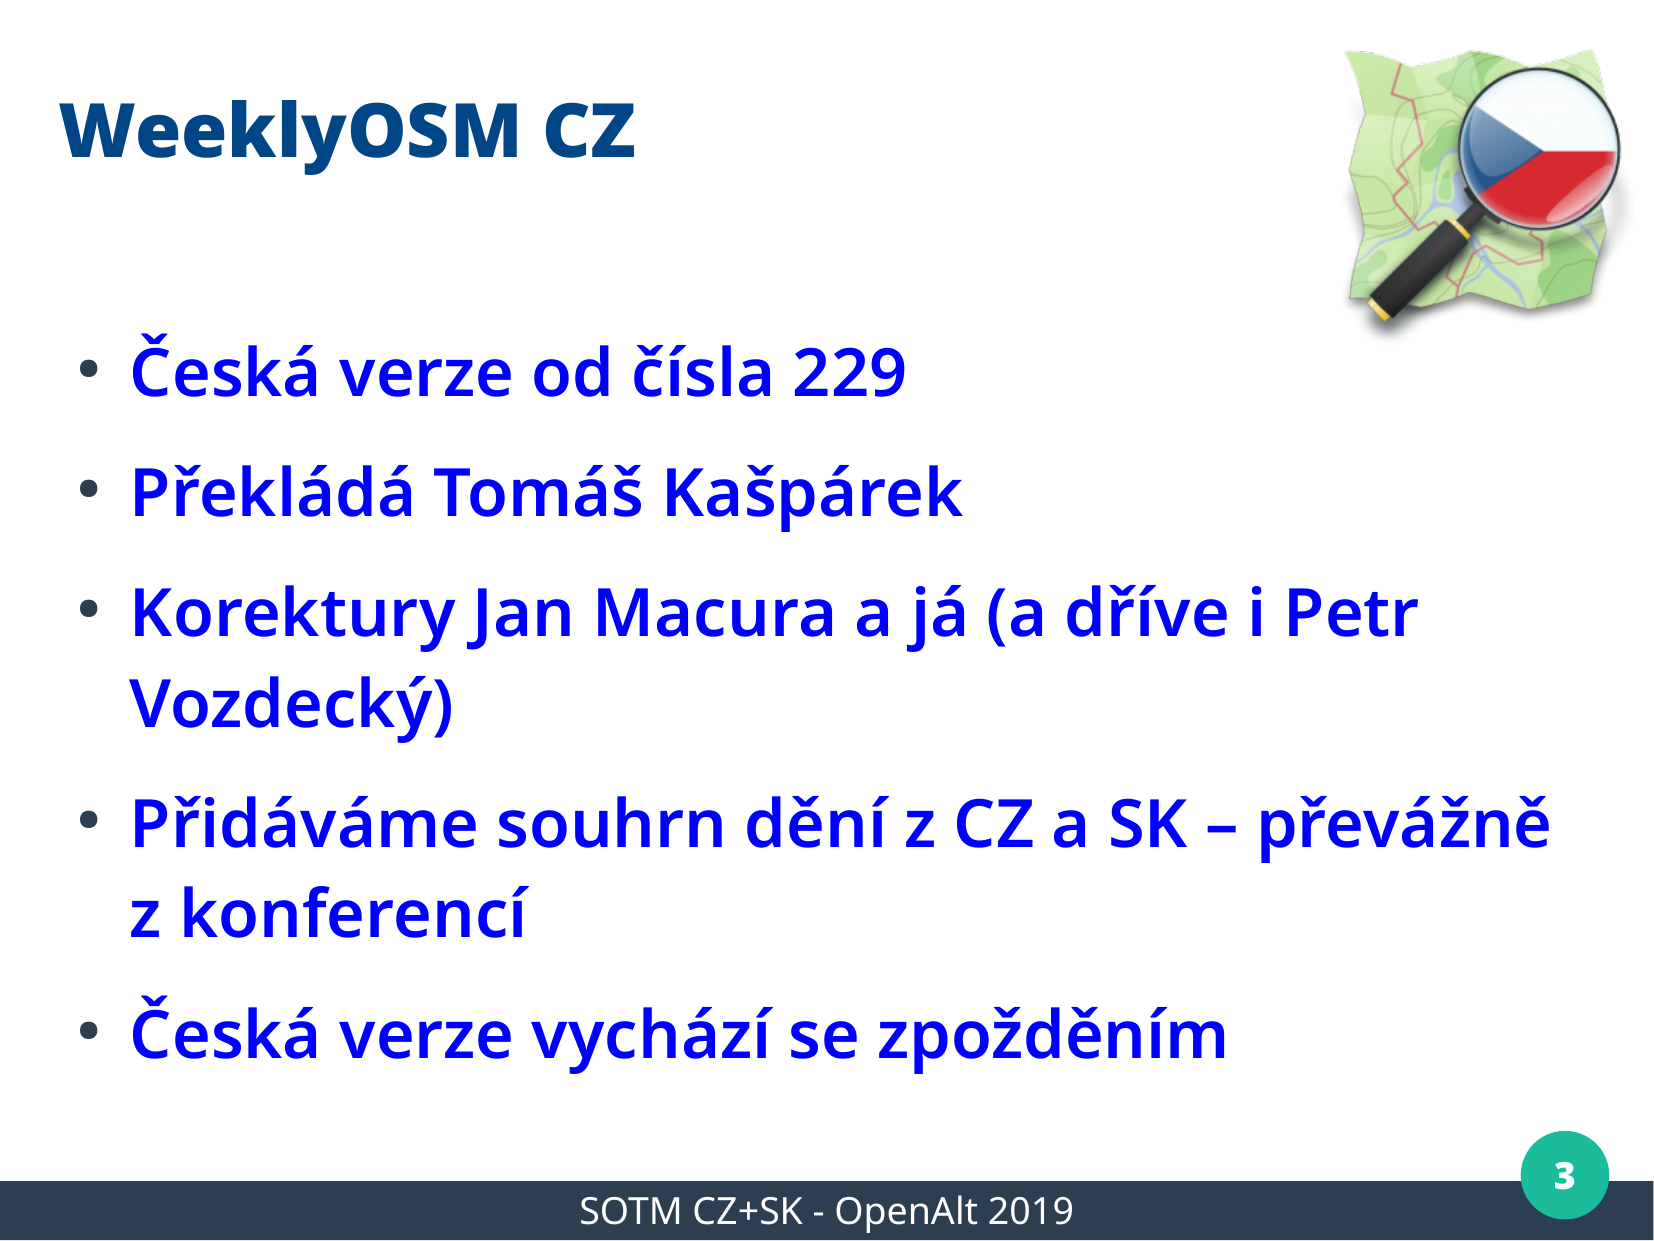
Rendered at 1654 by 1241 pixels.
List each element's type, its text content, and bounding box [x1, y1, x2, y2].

list Česká verze od čísla 229 Překládá Tomáš Kašpárek Korektury Jan Macura a já (a dříve i Petr Vozdecký) Přidáváme souhrn dění z CZ a SK – převážně z konferencí Česká verze vychází se zpožděním [59, 324, 1595, 1152]
picture [1334, 49, 1635, 350]
title WeeklyOSM CZ [59, 49, 1347, 207]
